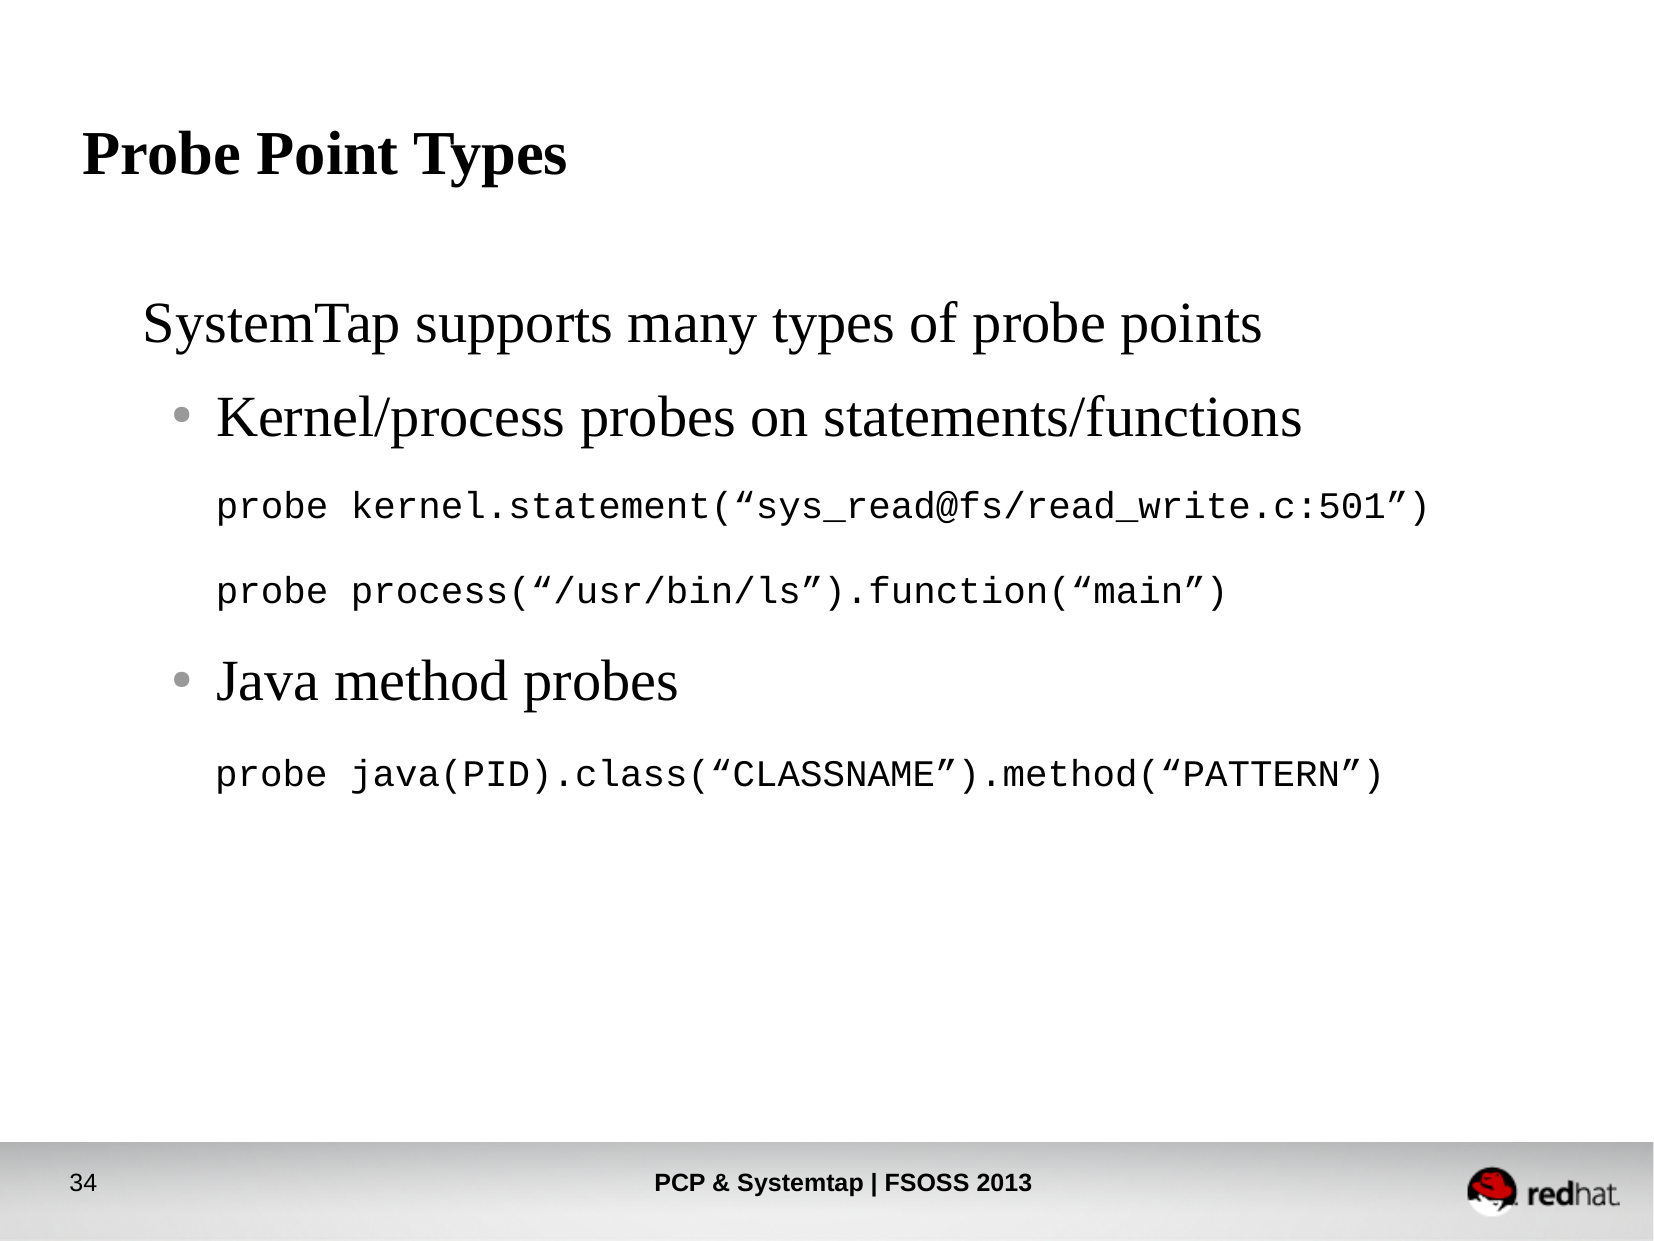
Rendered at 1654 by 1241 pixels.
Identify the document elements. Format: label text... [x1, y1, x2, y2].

title Probe Point Types [82, 49, 1571, 257]
text_box probe java(PID).class(“CLASSNAME”).method(“PATTERN”) [200, 748, 1567, 823]
picture [0, 1142, 1654, 1241]
list SystemTap supports many types of probe points Kernel/process probes on statements/functions Java method probes [82, 290, 1538, 1094]
text_box probe kernel.statement(“sys_read@fs/read_write.c:501”) probe process(“/usr/bin/ls”).function(“main”) [201, 479, 1568, 622]
